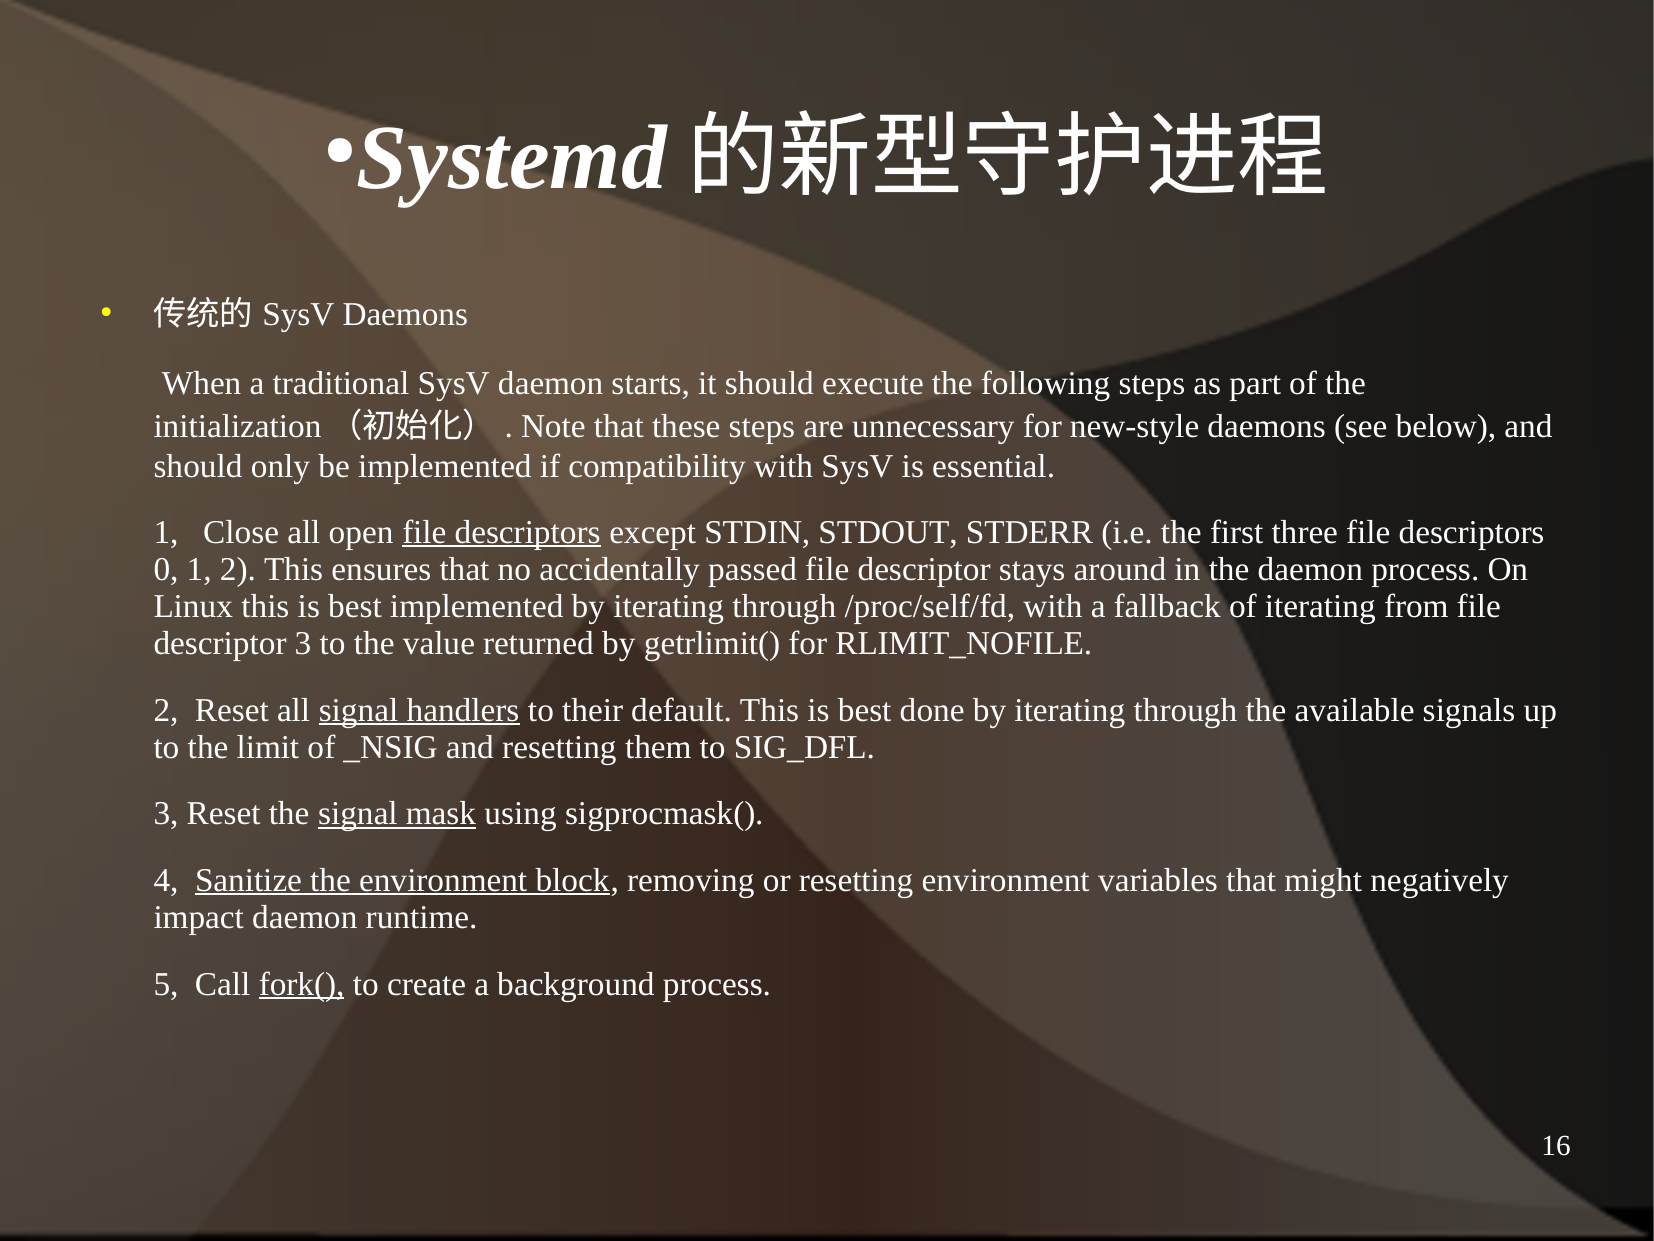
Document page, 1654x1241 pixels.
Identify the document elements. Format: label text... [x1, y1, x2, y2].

list 传统的SysV Daemons When a traditional SysV daemon starts, it should execute the following steps as part of the initialization（初始化）. Note that these steps are unnecessary for new-style daemons (see below), and should only be implemented if compatibility with SysV is essential. 1, Close all open file descriptors except STDIN, STDOUT, STDERR (i.e. the first three file descriptors 0, 1, 2). This ensures that no accidentally passed file descriptor stays around in the daemon process. On Linux this is best implemented by iterating through /proc/self/fd, with a fallback of iterating from file descriptor 3 to the value returned by getrlimit() for RLIMIT_NOFILE. 2, Reset all signal handlers to their default. This is best done by iterating through the available signals up to the limit of _NSIG and resetting them to SIG_DFL. 3, Reset the signal mask using sigprocmask(). 4, Sanitize the environment block, removing or resetting environment variables that might negatively impact daemon runtime. 5, Call fork(), to create a background process. [82, 290, 1571, 1109]
picture [0, 0, 1654, 1241]
title Systemd的新型守护进程 [82, 49, 1571, 257]
